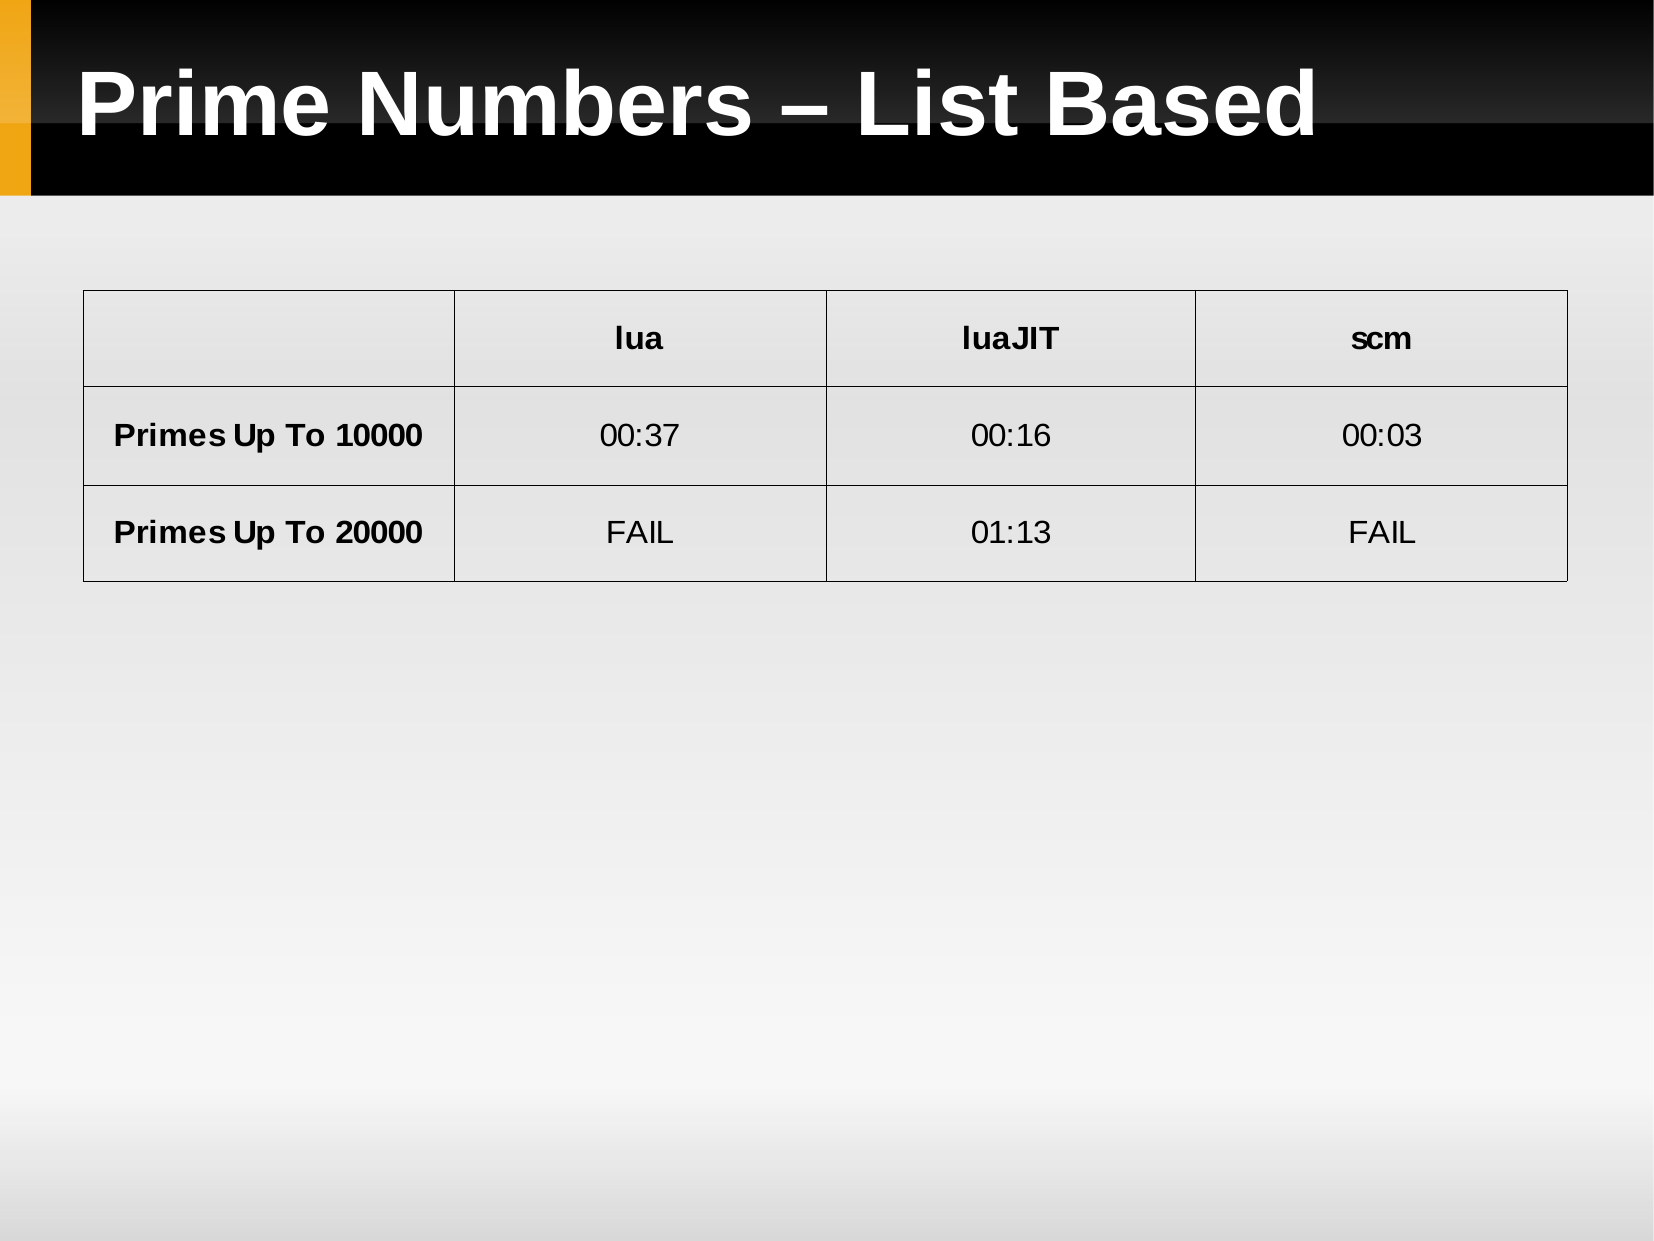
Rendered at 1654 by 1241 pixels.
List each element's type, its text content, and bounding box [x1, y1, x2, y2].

picture [0, 0, 1654, 1241]
chart [82, 290, 1571, 681]
title Prime Numbers – List Based [76, 0, 1565, 208]
